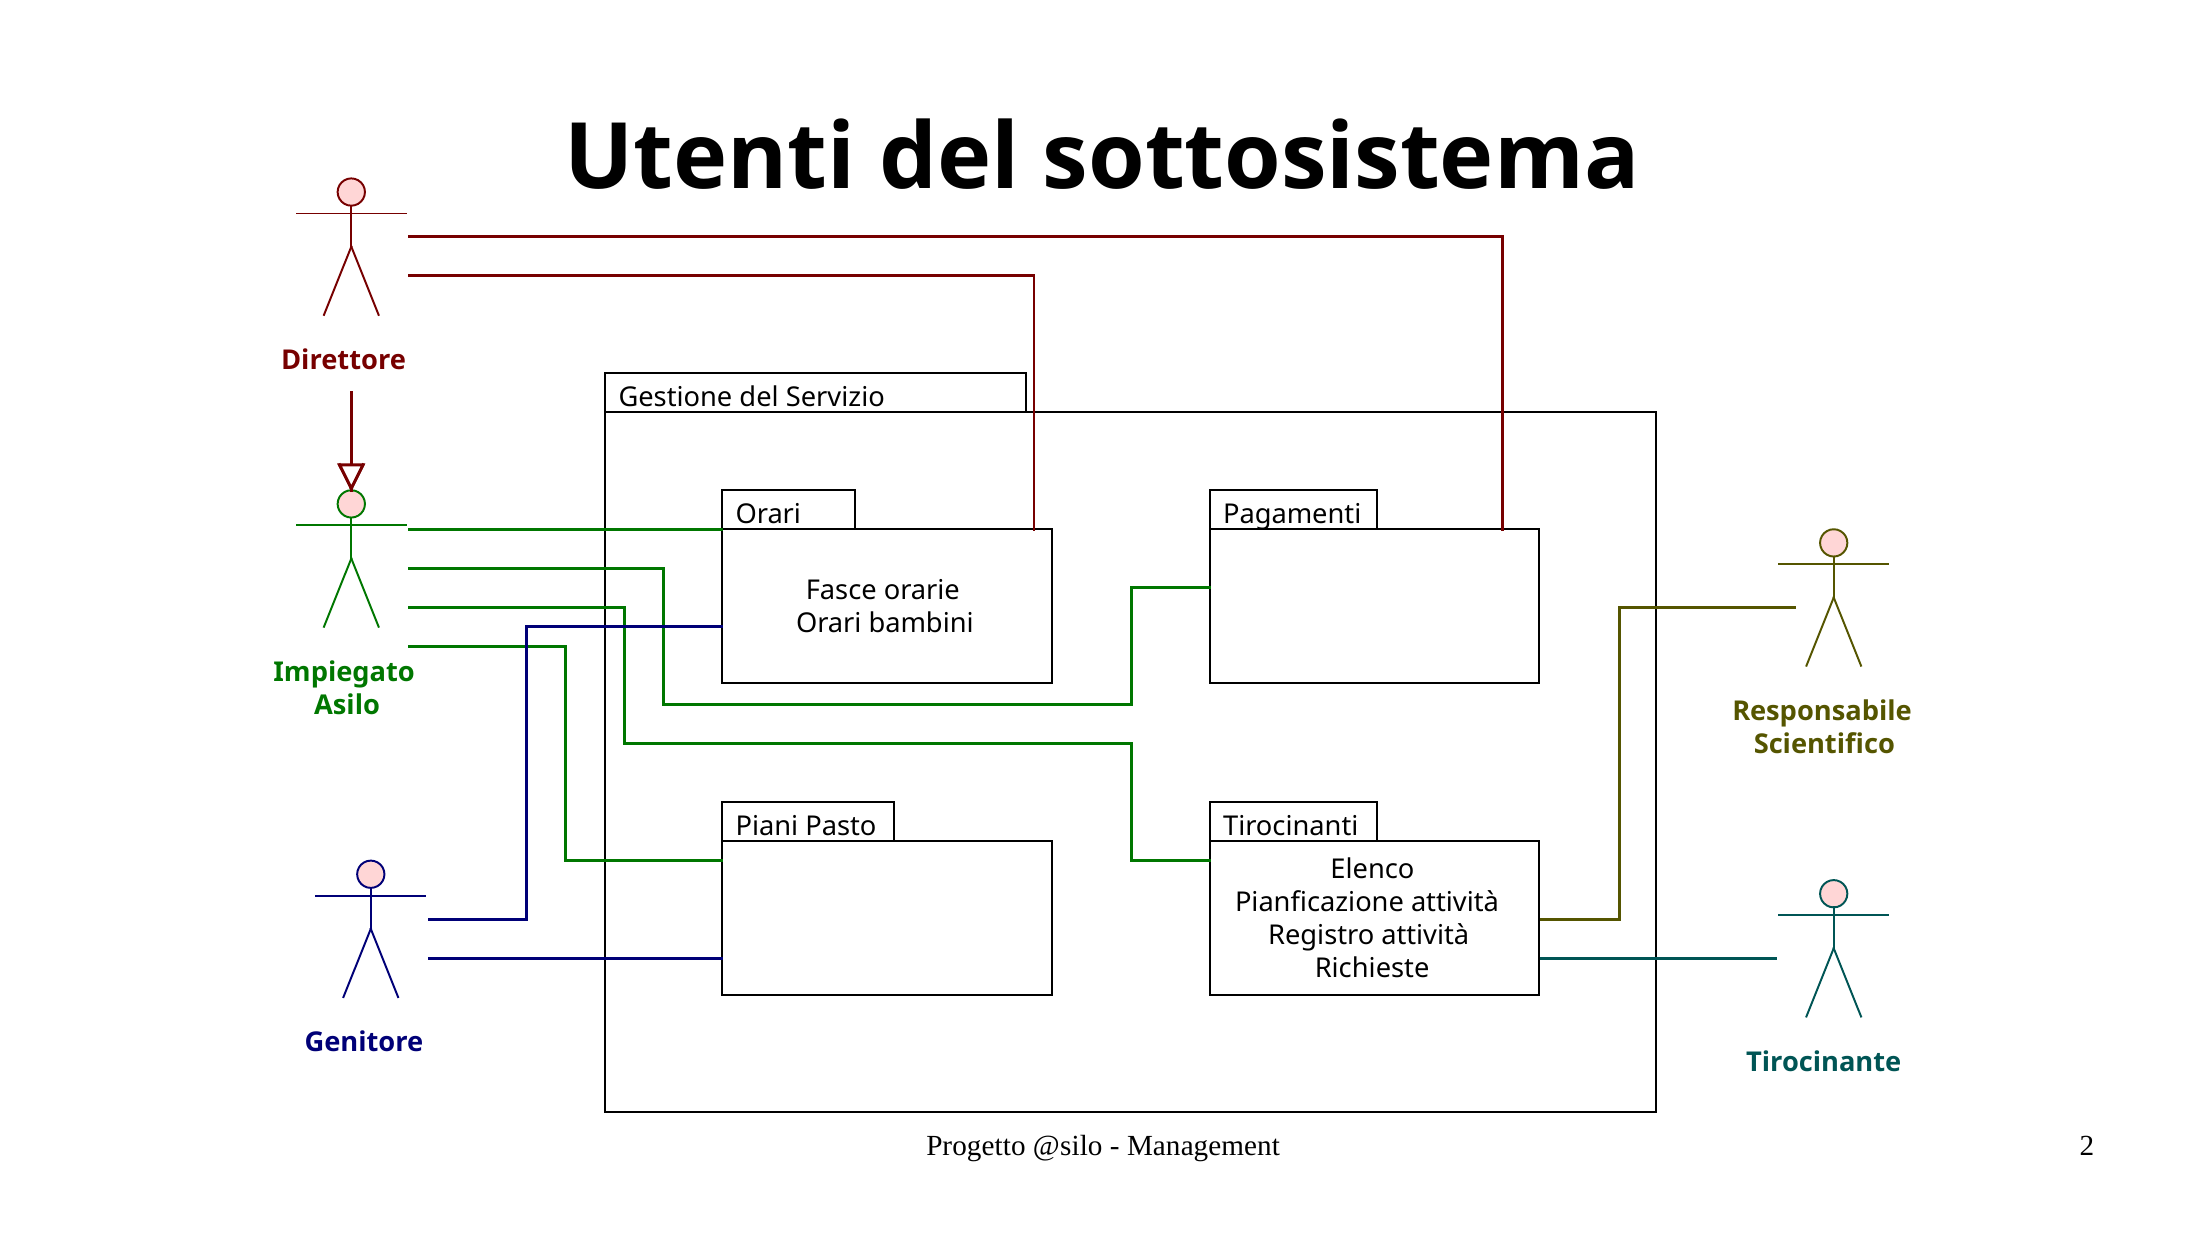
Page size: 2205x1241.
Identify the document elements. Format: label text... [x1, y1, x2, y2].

picture [213, 138, 1991, 1193]
title Utenti del sottosistema [110, 49, 2095, 257]
